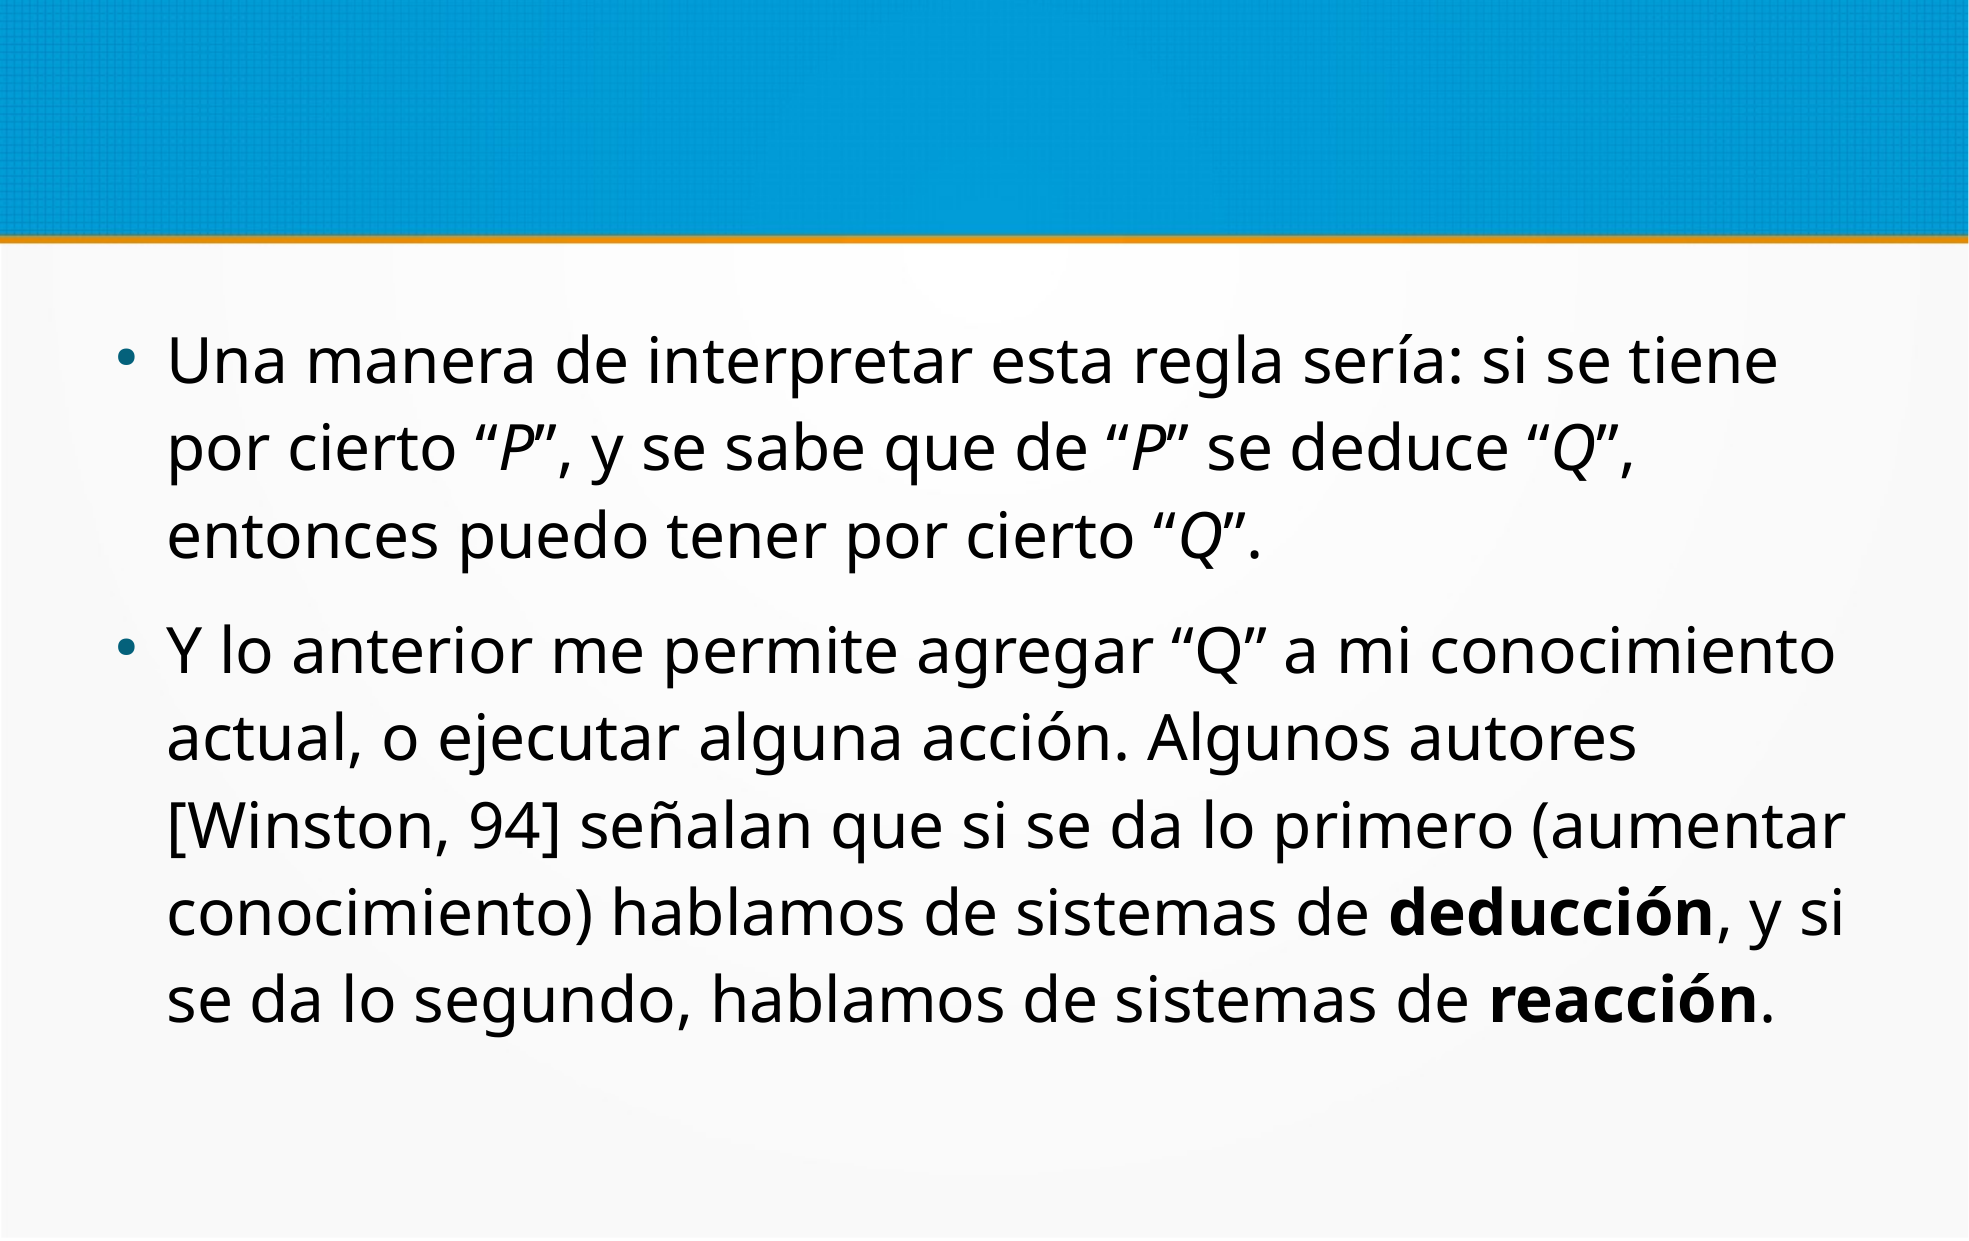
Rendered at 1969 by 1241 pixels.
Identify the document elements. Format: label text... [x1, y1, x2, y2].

picture [0, 233, 1969, 1241]
list Una manera de interpretar esta regla sería: si se tiene por cierto “P”, y se sabe que de “P” se deduce “Q”, entonces puedo tener por cierto “Q”. Y lo anterior me permite agregar “Q” a mi conocimiento actual, o ejecutar alguna acción. Algunos autores [Winston, 94] señalan que si se da lo primero (aumentar conocimiento) hablamos de sistemas de deducción, y si se da lo segundo, hablamos de sistemas de reacción. [98, 315, 1861, 1081]
